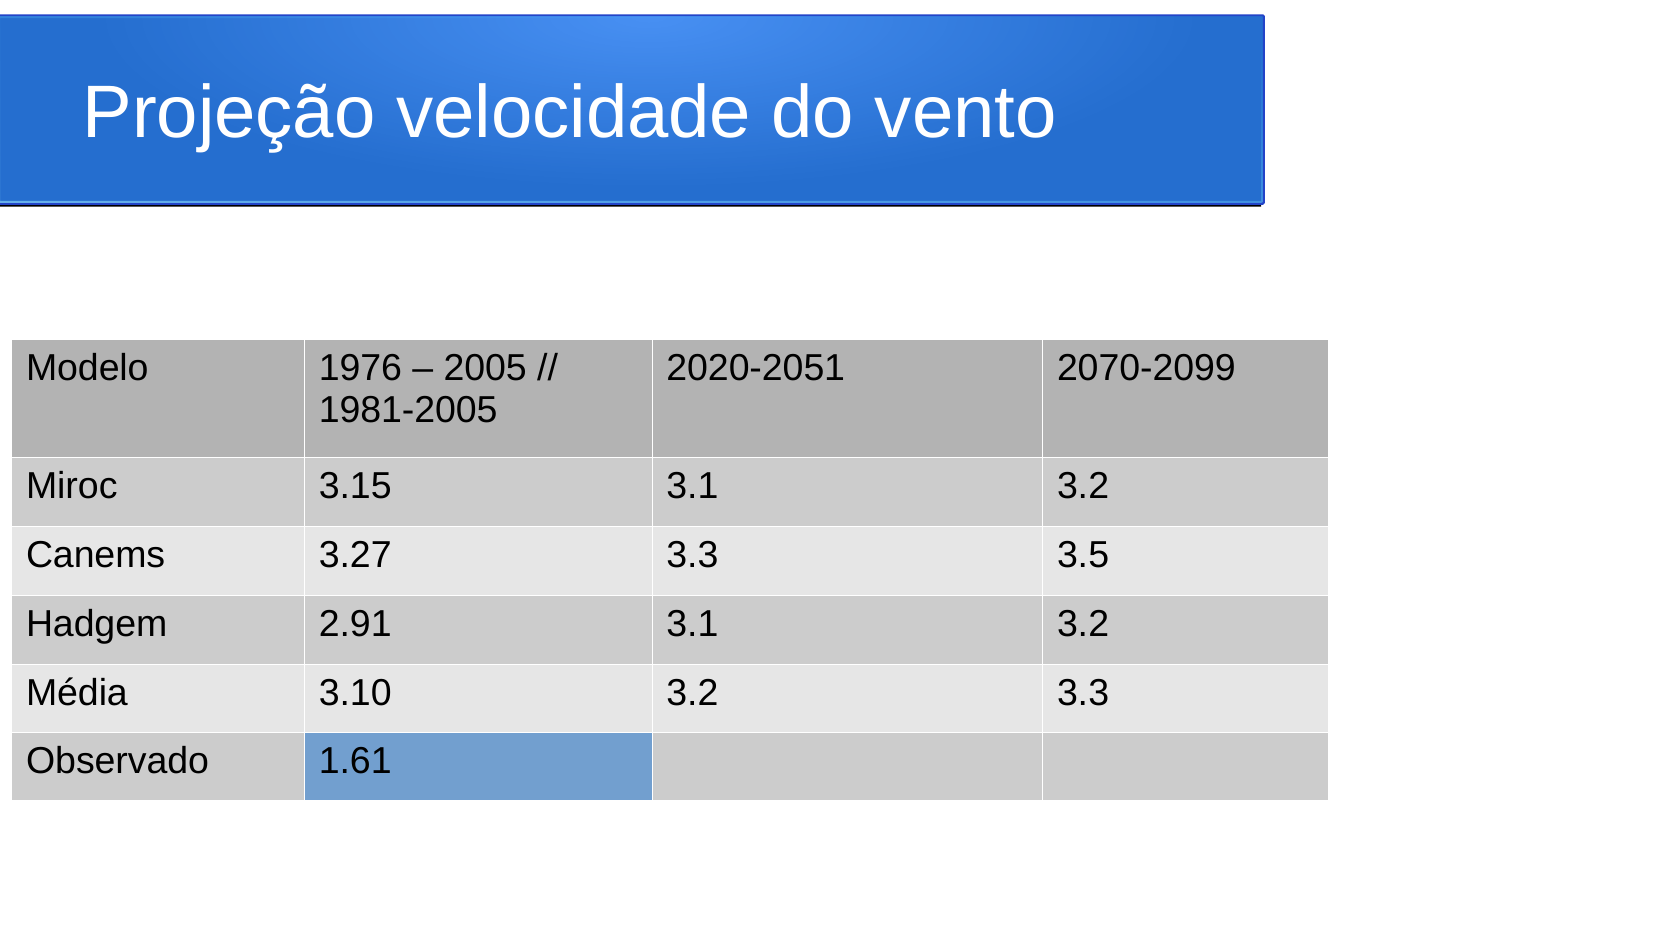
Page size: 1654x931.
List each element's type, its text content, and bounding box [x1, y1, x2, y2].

title Projeção velocidade do vento [82, 29, 1235, 196]
table_header Modelo [12, 340, 304, 457]
table_cell 3.2 [1043, 596, 1328, 664]
table_cell 3.5 [1043, 527, 1328, 595]
table_cell 3.10 [305, 665, 652, 732]
table_cell 3.27 [305, 527, 652, 595]
table_header 2070-2099 [1043, 340, 1328, 457]
table_cell Observado [12, 733, 304, 800]
table_cell 3.15 [305, 458, 652, 526]
table_cell Média [12, 665, 304, 732]
table_cell 3.3 [1043, 665, 1328, 732]
table_cell Hadgem [12, 596, 304, 664]
table_cell [653, 733, 1042, 800]
table_cell 3.1 [653, 458, 1042, 526]
table_cell Miroc [12, 458, 304, 526]
table_cell 3.3 [653, 527, 1042, 595]
table_cell [1043, 733, 1328, 800]
table_cell 1.61 [305, 733, 652, 800]
table_cell 3.2 [653, 665, 1042, 732]
table_cell 2.91 [305, 596, 652, 664]
table_header 2020-2051 [653, 340, 1042, 457]
table_cell Canems [12, 527, 304, 595]
table_cell 3.1 [653, 596, 1042, 664]
table_header 1976 – 2005 // 1981-2005 [305, 340, 652, 457]
table_cell 3.2 [1043, 458, 1328, 526]
